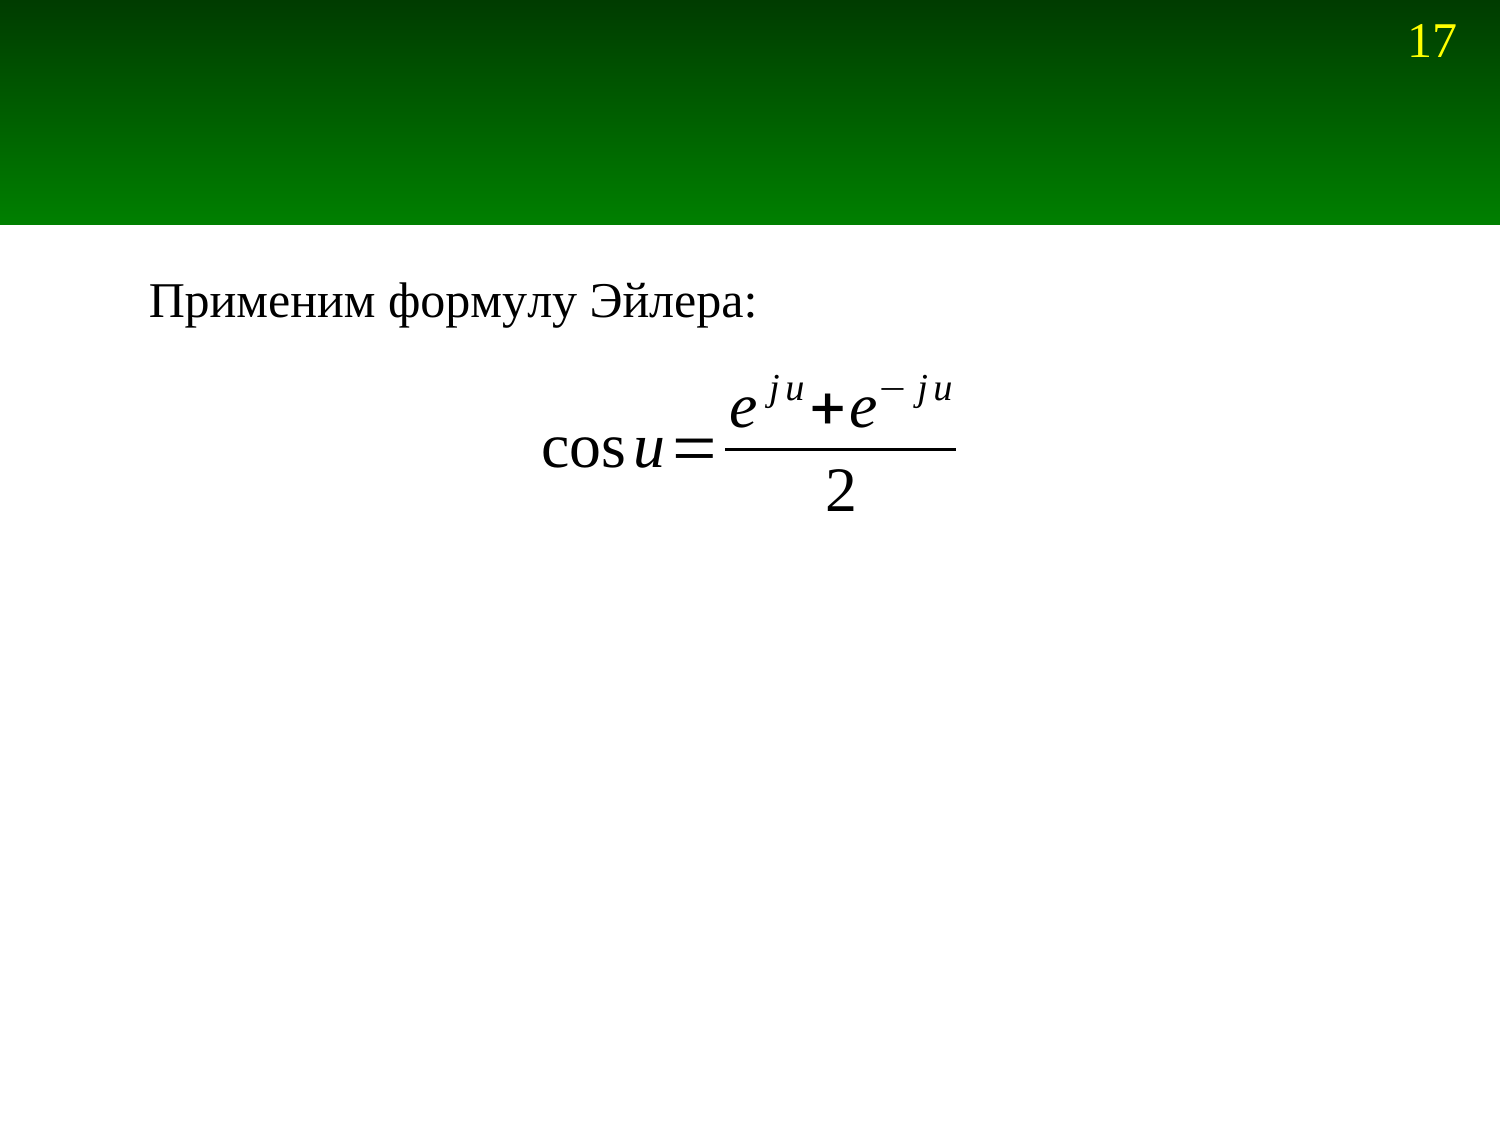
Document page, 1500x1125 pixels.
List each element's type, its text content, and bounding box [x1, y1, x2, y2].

text_box Применим формулу Эйлера: [133, 260, 774, 336]
chart [525, 364, 975, 524]
